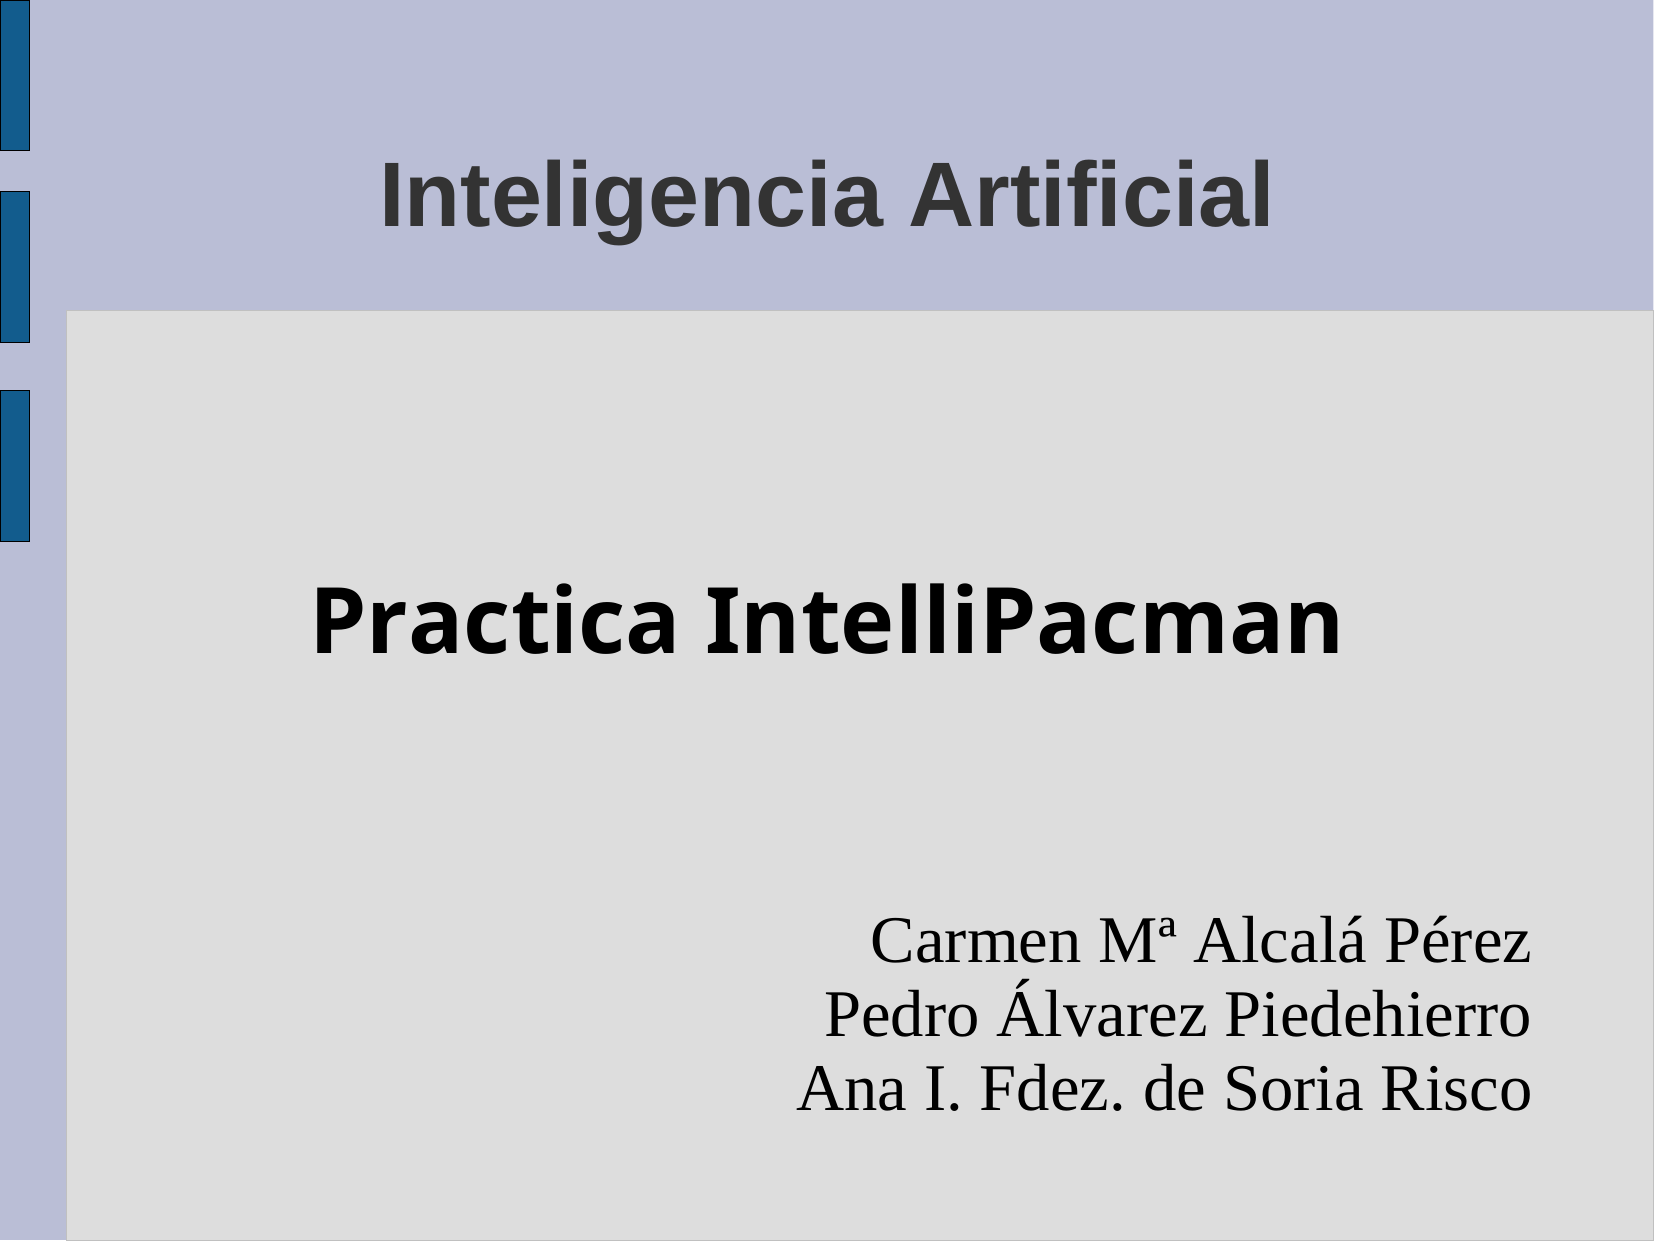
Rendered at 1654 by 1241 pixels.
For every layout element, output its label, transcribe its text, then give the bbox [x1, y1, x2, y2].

subtitle Practica IntelliPacman Carmen Mª Alcalá Pérez Pedro Álvarez Piedehierro Ana I. Fdez. de Soria Risco [121, 413, 1534, 1119]
title Inteligencia Artificial [121, 91, 1534, 299]
